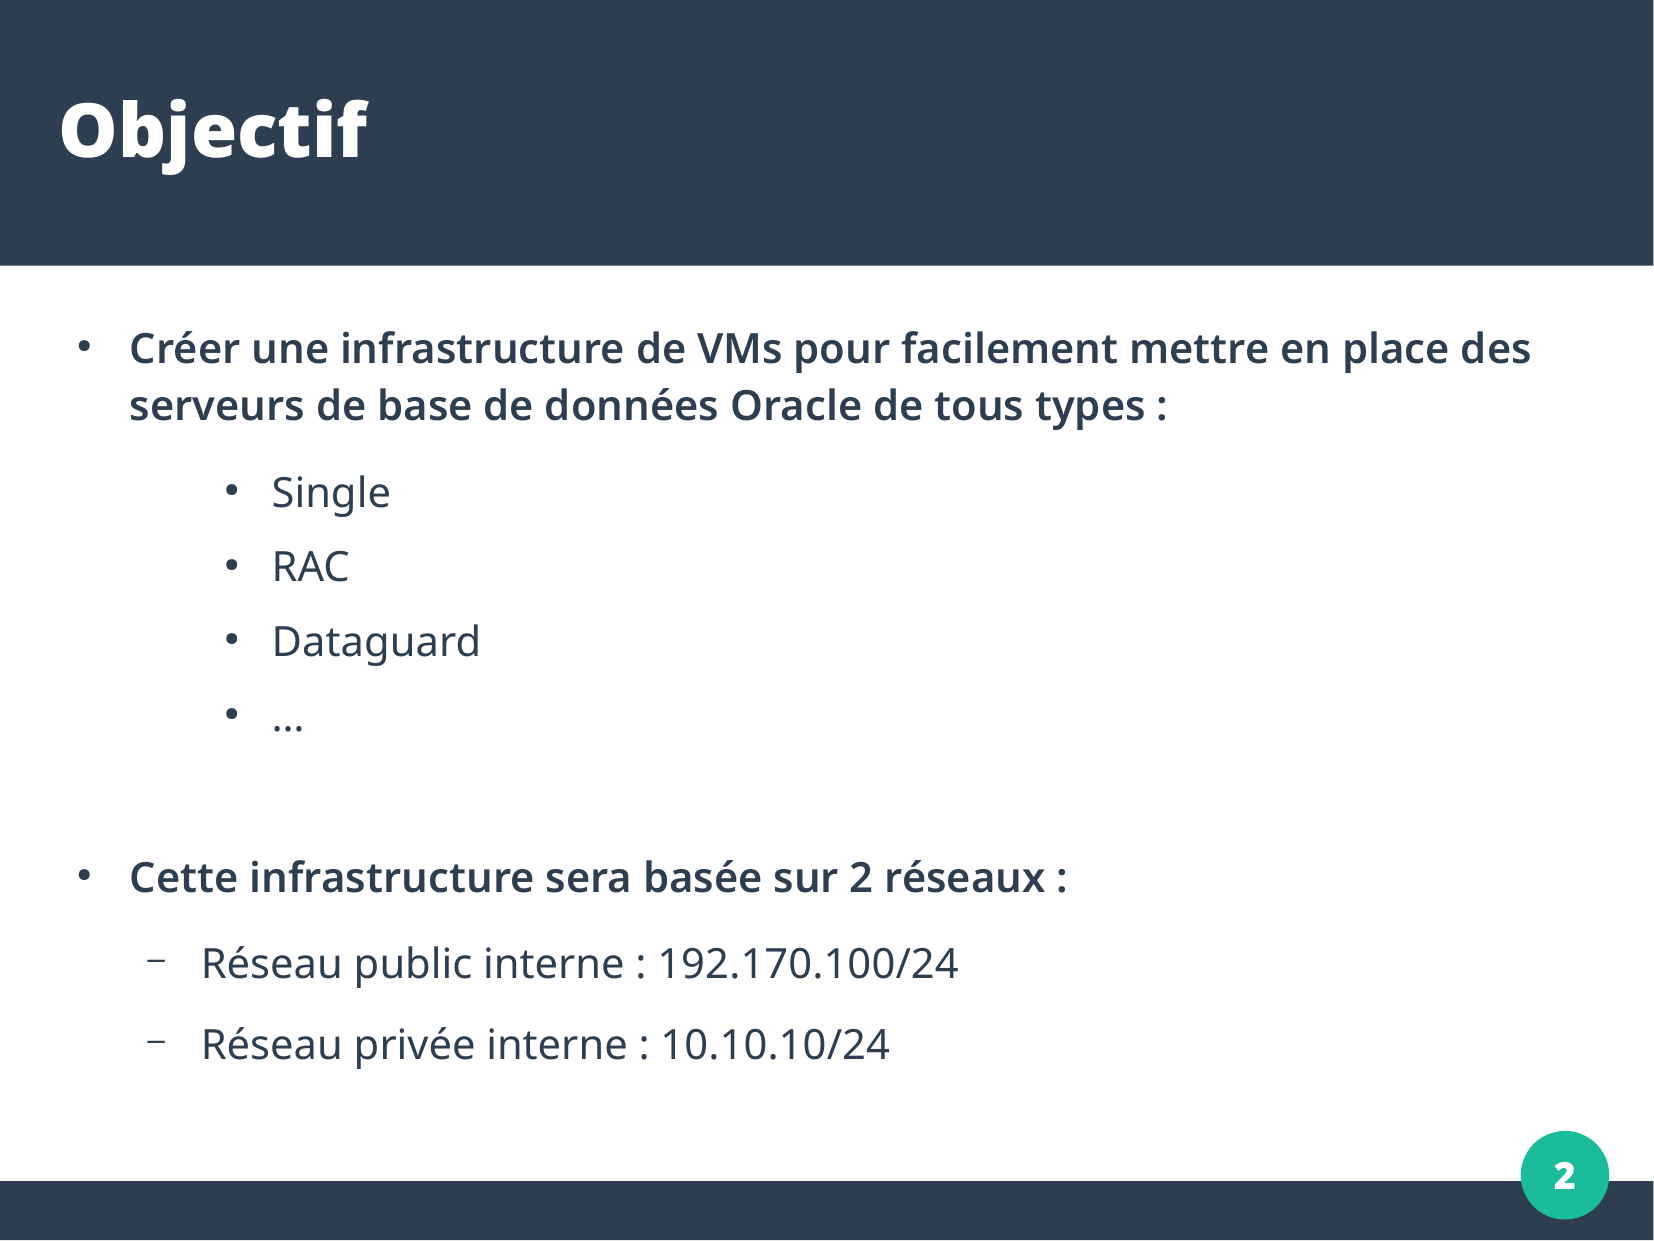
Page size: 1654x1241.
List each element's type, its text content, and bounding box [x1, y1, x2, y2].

title Objectif [59, 49, 1595, 207]
list Créer une infrastructure de VMs pour facilement mettre en place des serveurs de base de données Oracle de tous types : Single RAC Dataguard … Cette infrastructure sera basée sur 2 réseaux : Réseau public interne : 192.170.100/24 Réseau privée interne : 10.10.10/24 [59, 318, 1595, 1146]
